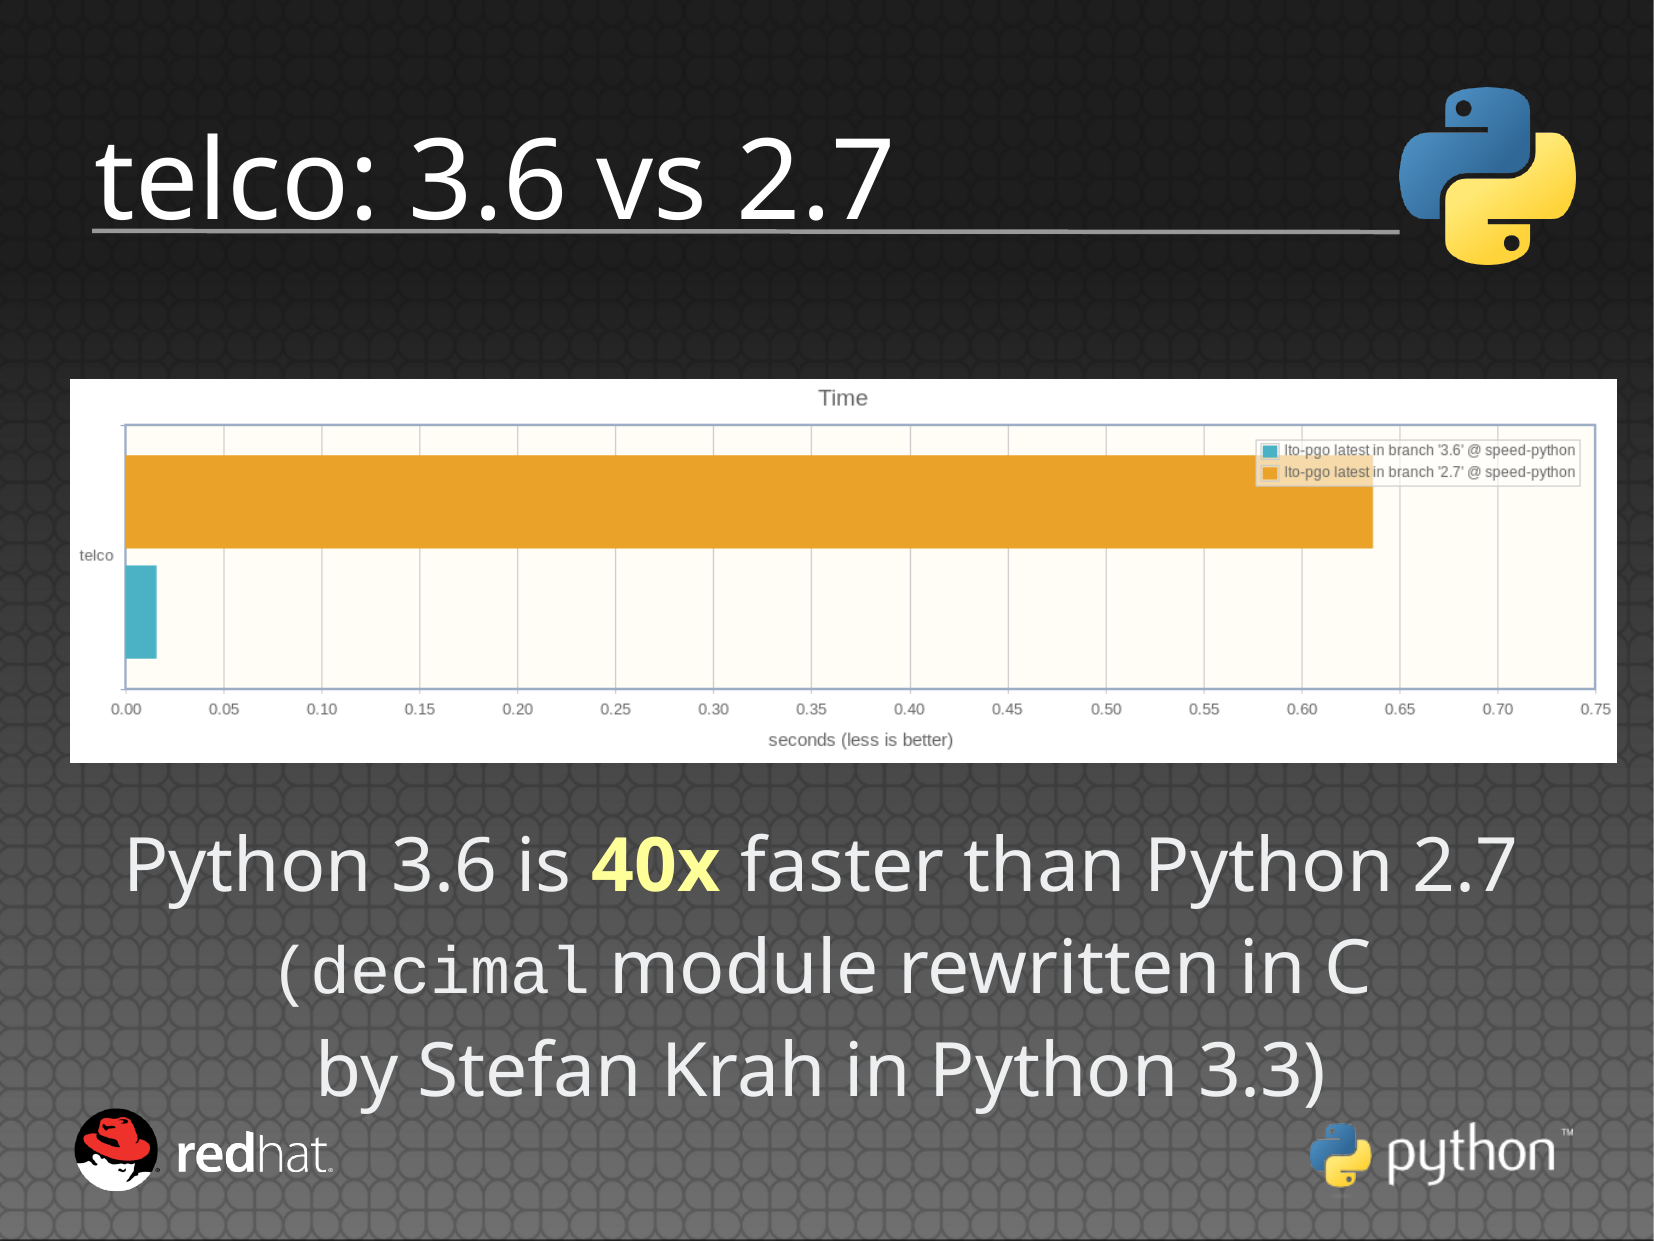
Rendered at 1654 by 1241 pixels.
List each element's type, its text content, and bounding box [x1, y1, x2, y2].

text_box Python 3.6 is 40x faster than Python 2.7 (decimal module rewritten in C by Stefan Krah in Python 3.3) [108, 804, 1549, 1068]
picture [0, 0, 1654, 1241]
title telco: 3.6 vs 2.7 [94, 100, 1426, 251]
